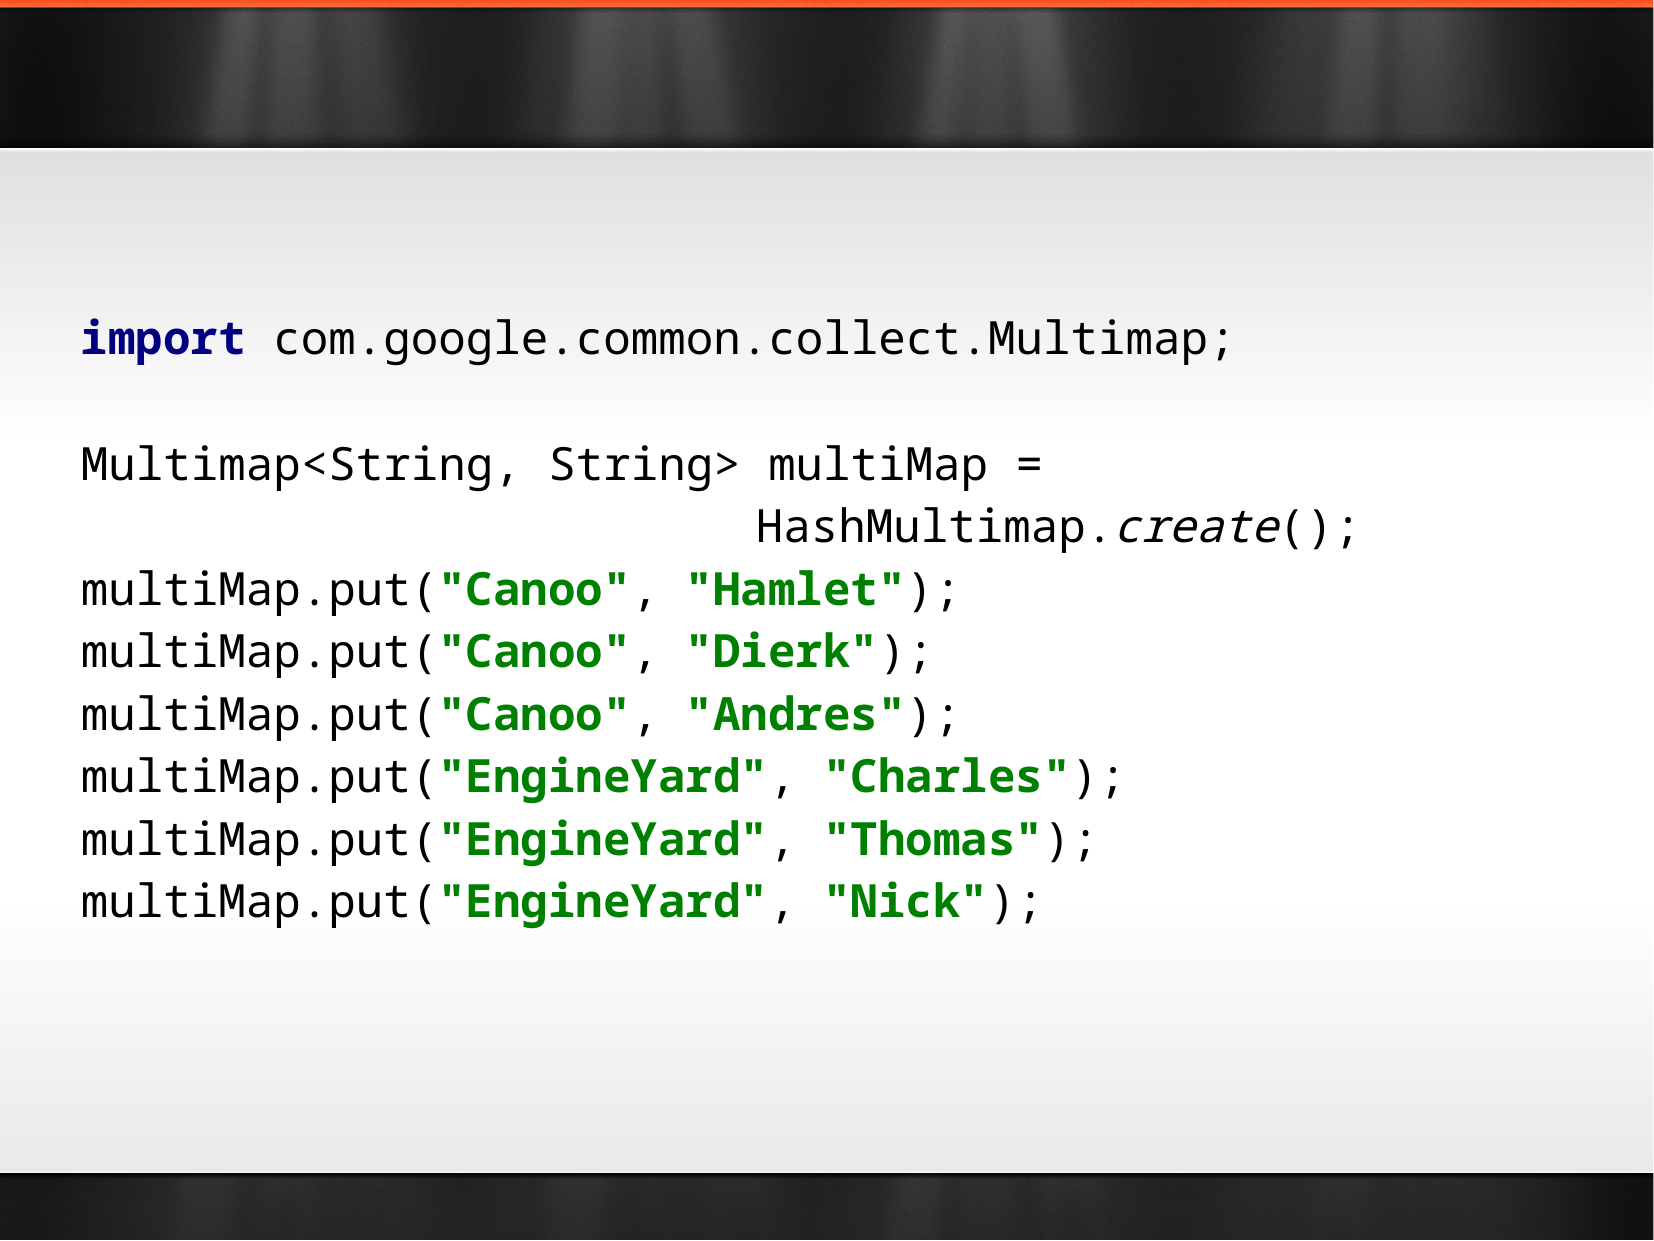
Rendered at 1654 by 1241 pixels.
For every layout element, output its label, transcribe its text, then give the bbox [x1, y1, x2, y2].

picture [0, 0, 1654, 1240]
subtitle import com.google.common.collect.Multimap; Multimap<String, String> multiMap = HashMultimap.create(); multiMap.put("Canoo", "Hamlet"); multiMap.put("Canoo", "Dierk"); multiMap.put("Canoo", "Andres"); multiMap.put("EngineYard", "Charles"); multiMap.put("EngineYard", "Thomas"); multiMap.put("EngineYard", "Nick"); [80, 305, 1654, 1125]
